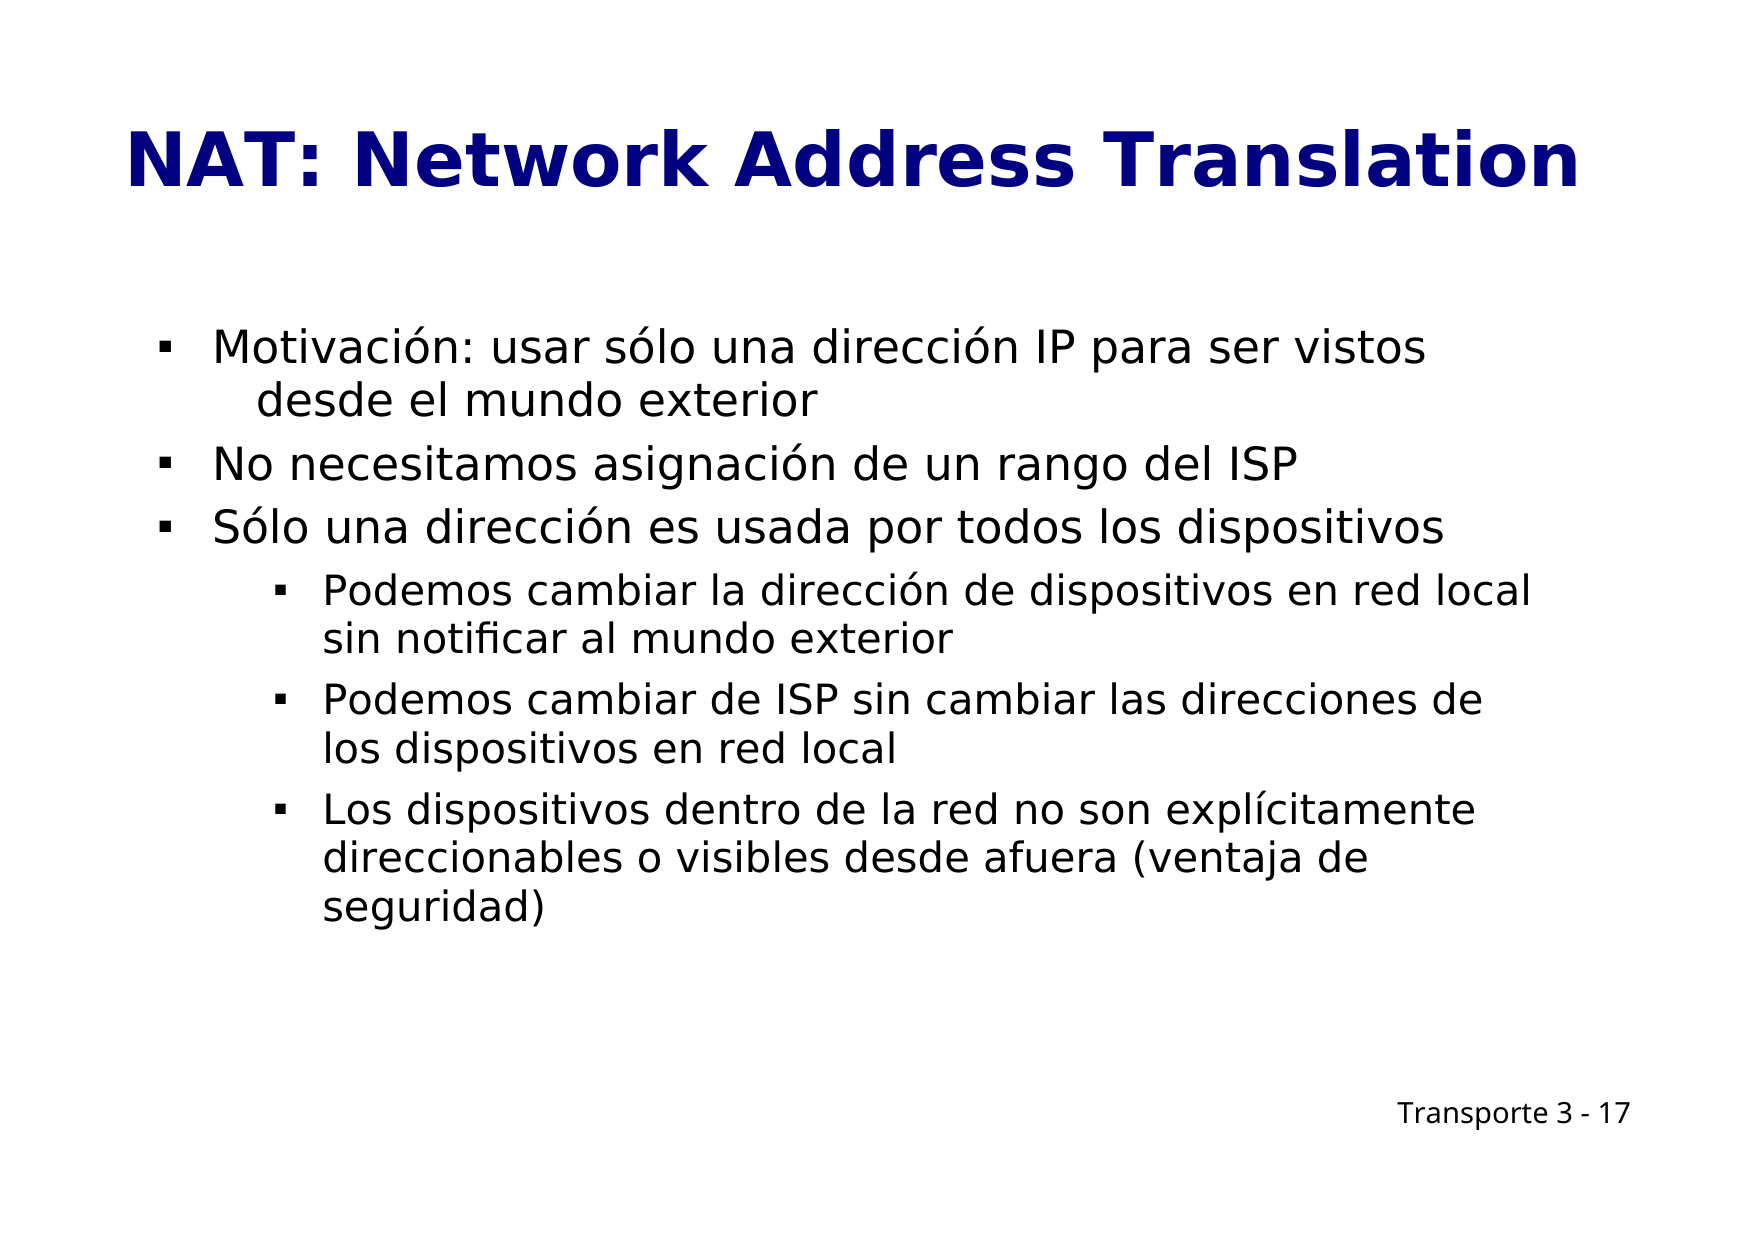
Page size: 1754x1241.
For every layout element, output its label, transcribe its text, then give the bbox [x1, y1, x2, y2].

list Motivación: usar sólo una dirección IP para ser vistos desde el mundo exterior No necesitamos asignación de un rango del ISP Sólo una dirección es usada por todos los dispositivos Podemos cambiar la dirección de dispositivos en red local sin notificar al mundo exterior Podemos cambiar de ISP sin cambiar las direcciones de los dispositivos en red local Los dispositivos dentro de la red no son explícitamente direccionables o visibles desde afuera (ventaja de seguridad) [154, 320, 1546, 932]
title NAT: Network Address Translation [109, 59, 1696, 262]
